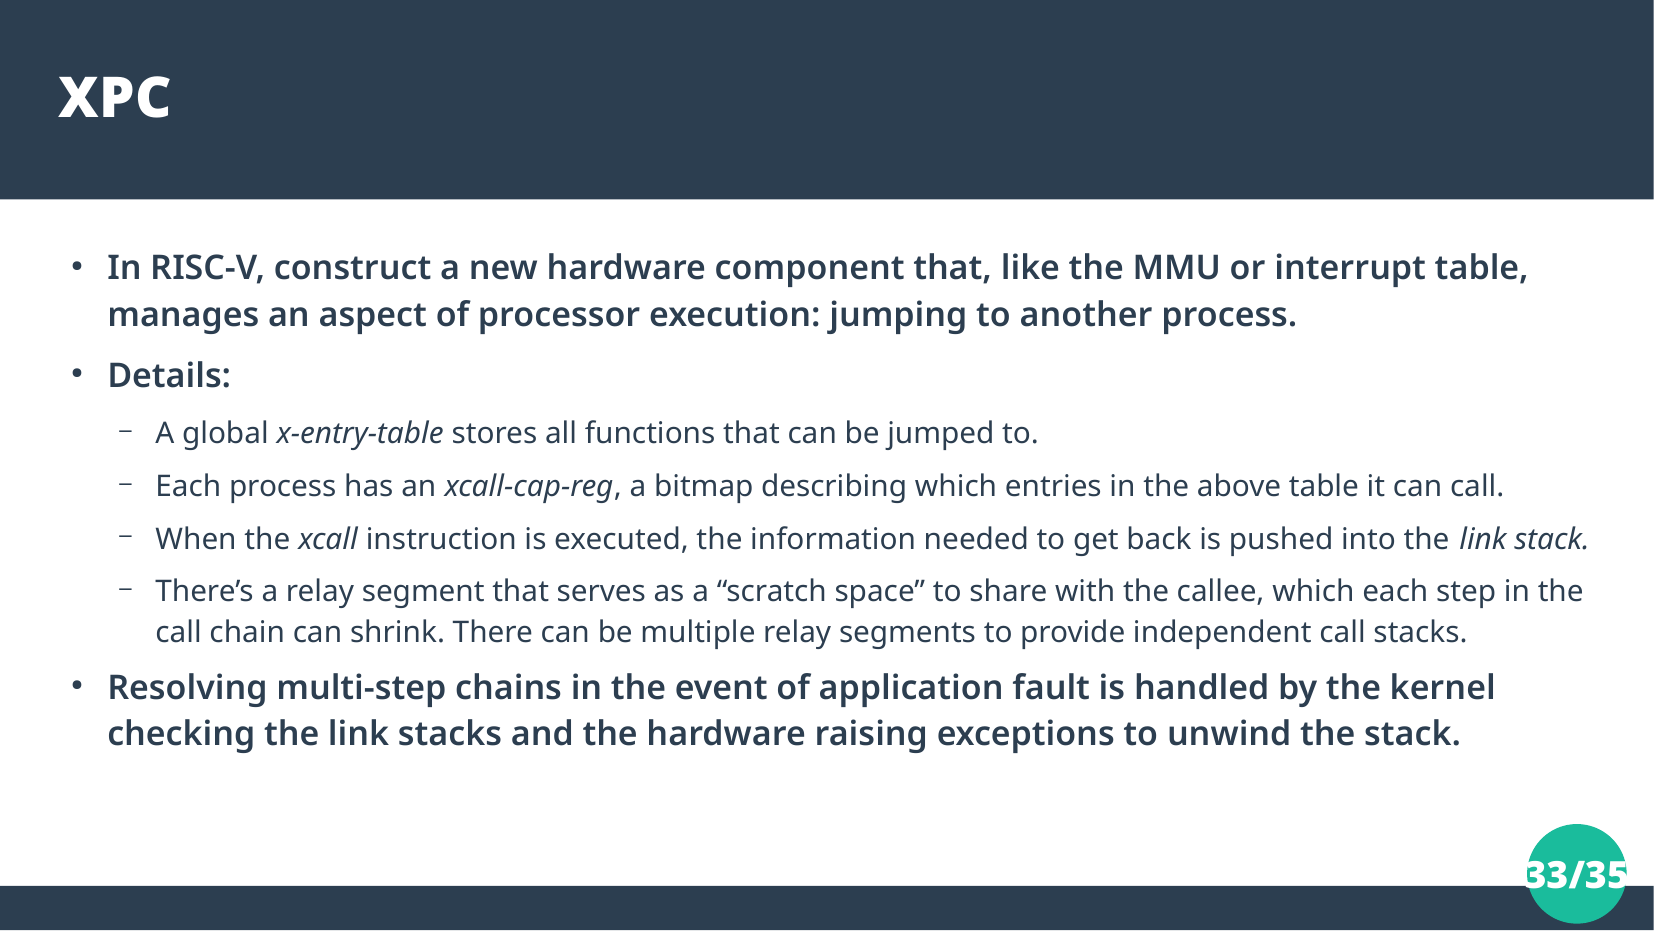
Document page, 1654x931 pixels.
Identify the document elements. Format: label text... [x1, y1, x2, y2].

list In RISC-V, construct a new hardware component that, like the MMU or interrupt table, manages an aspect of processor execution: jumping to another process. Details: A global x-entry-table stores all functions that can be jumped to. Each process has an xcall-cap-reg, a bitmap describing which entries in the above table it can call. When the xcall instruction is executed, the information needed to get back is pushed into the link stack. There’s a relay segment that serves as a “scratch space” to share with the callee, which each step in the call chain can shrink. There can be multiple relay segments to provide independent call stacks. Resolving multi-step chains in the event of application fault is handled by the kernel checking the link stacks and the hardware raising exceptions to unwind the stack. [59, 243, 1595, 864]
title XPC [59, 37, 1595, 155]
